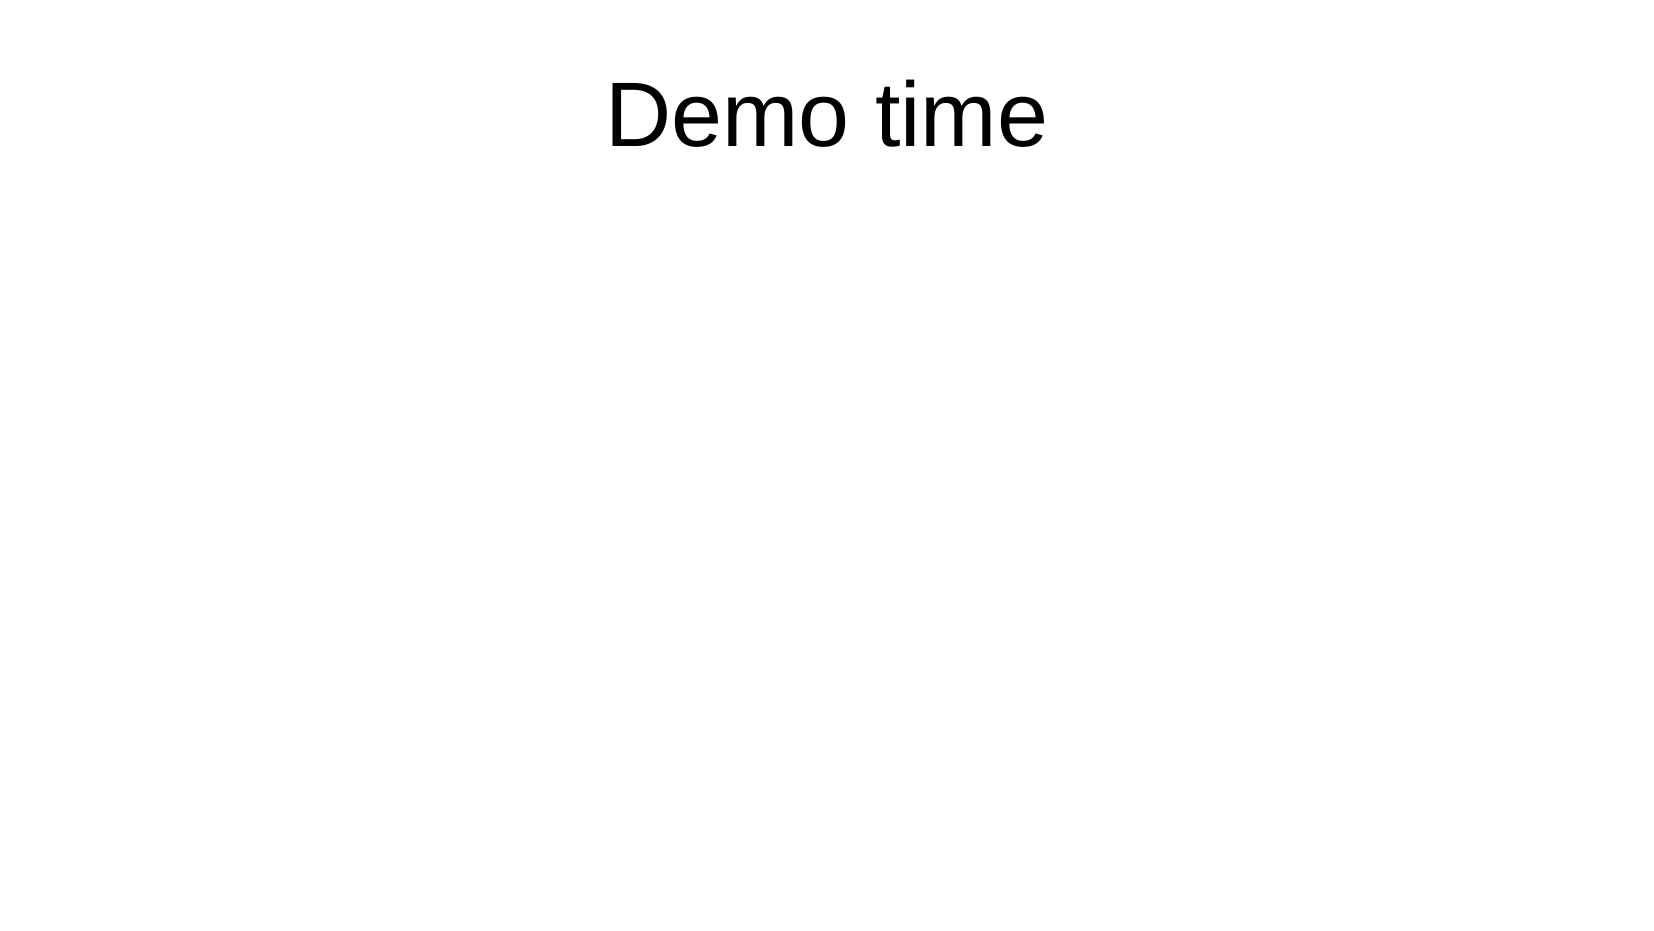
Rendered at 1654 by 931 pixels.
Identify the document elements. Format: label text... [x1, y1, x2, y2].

title Demo time [82, 37, 1571, 193]
